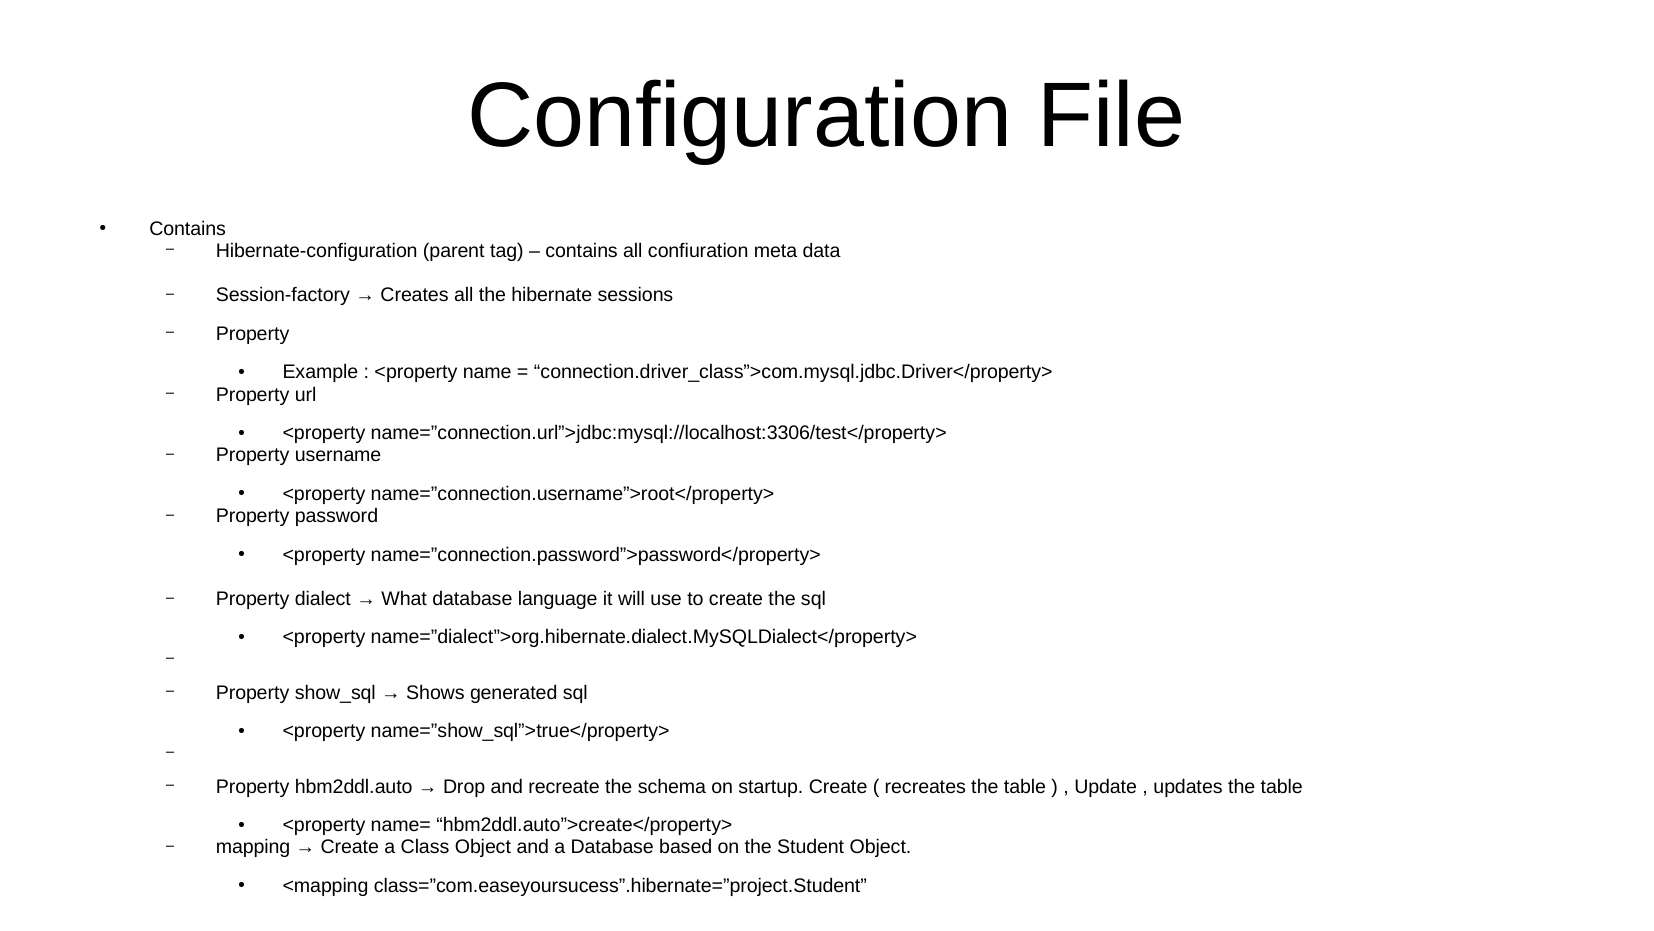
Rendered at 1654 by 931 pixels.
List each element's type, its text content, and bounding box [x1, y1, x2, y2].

title Configuration File [82, 37, 1571, 193]
list Contains Hibernate-configuration (parent tag) – contains all confiuration meta data Session-factory → Creates all the hibernate sessions Property Example : <property name = “connection.driver_class”>com.mysql.jdbc.Driver</property> Property url <property name=”connection.url”>jdbc:mysql://localhost:3306/test</property> Property username <property name=”connection.username”>root</property> Property password <property name=”connection.password”>password</property> Property dialect → What database language it will use to create the sql <property name=”dialect”>org.hibernate.dialect.MySQLDialect</property> Property show_sql → Shows generated sql <property name=”show_sql”>true</property> Property hbm2ddl.auto → Drop and recreate the schema on startup. Create ( recreates the table ) , Update , updates the table <property name= “hbm2ddl.auto”>create</property> mapping → Create a Class Object and a Database based on the Student Object. <mapping class=”com.easeyoursucess”.hibernate=”project.Student” [82, 217, 1636, 901]
